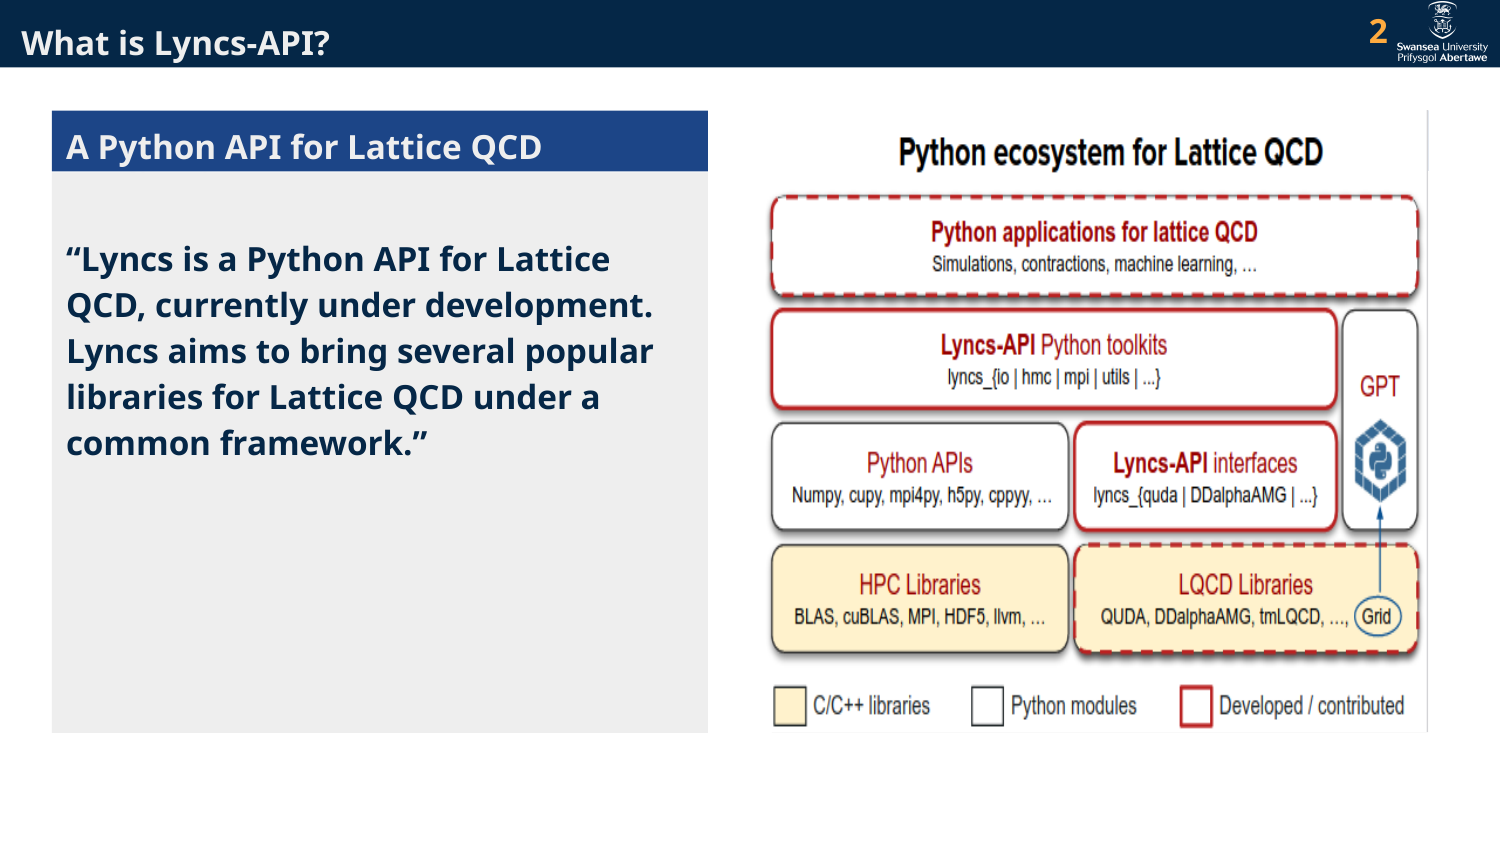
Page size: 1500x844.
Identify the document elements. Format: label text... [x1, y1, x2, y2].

title A Python API for Lattice QCD applications [51, 110, 708, 171]
subtitle What is Lyncs-API? [6, 1, 728, 63]
list “Lyncs is a Python API for Lattice QCD, currently under development. Lyncs aims to bring several popular libraries for Lattice QCD under a common framework.” [51, 171, 708, 672]
picture [764, 110, 1428, 732]
slide_number <number> [1313, 0, 1403, 65]
picture [1403, 1, 1488, 63]
